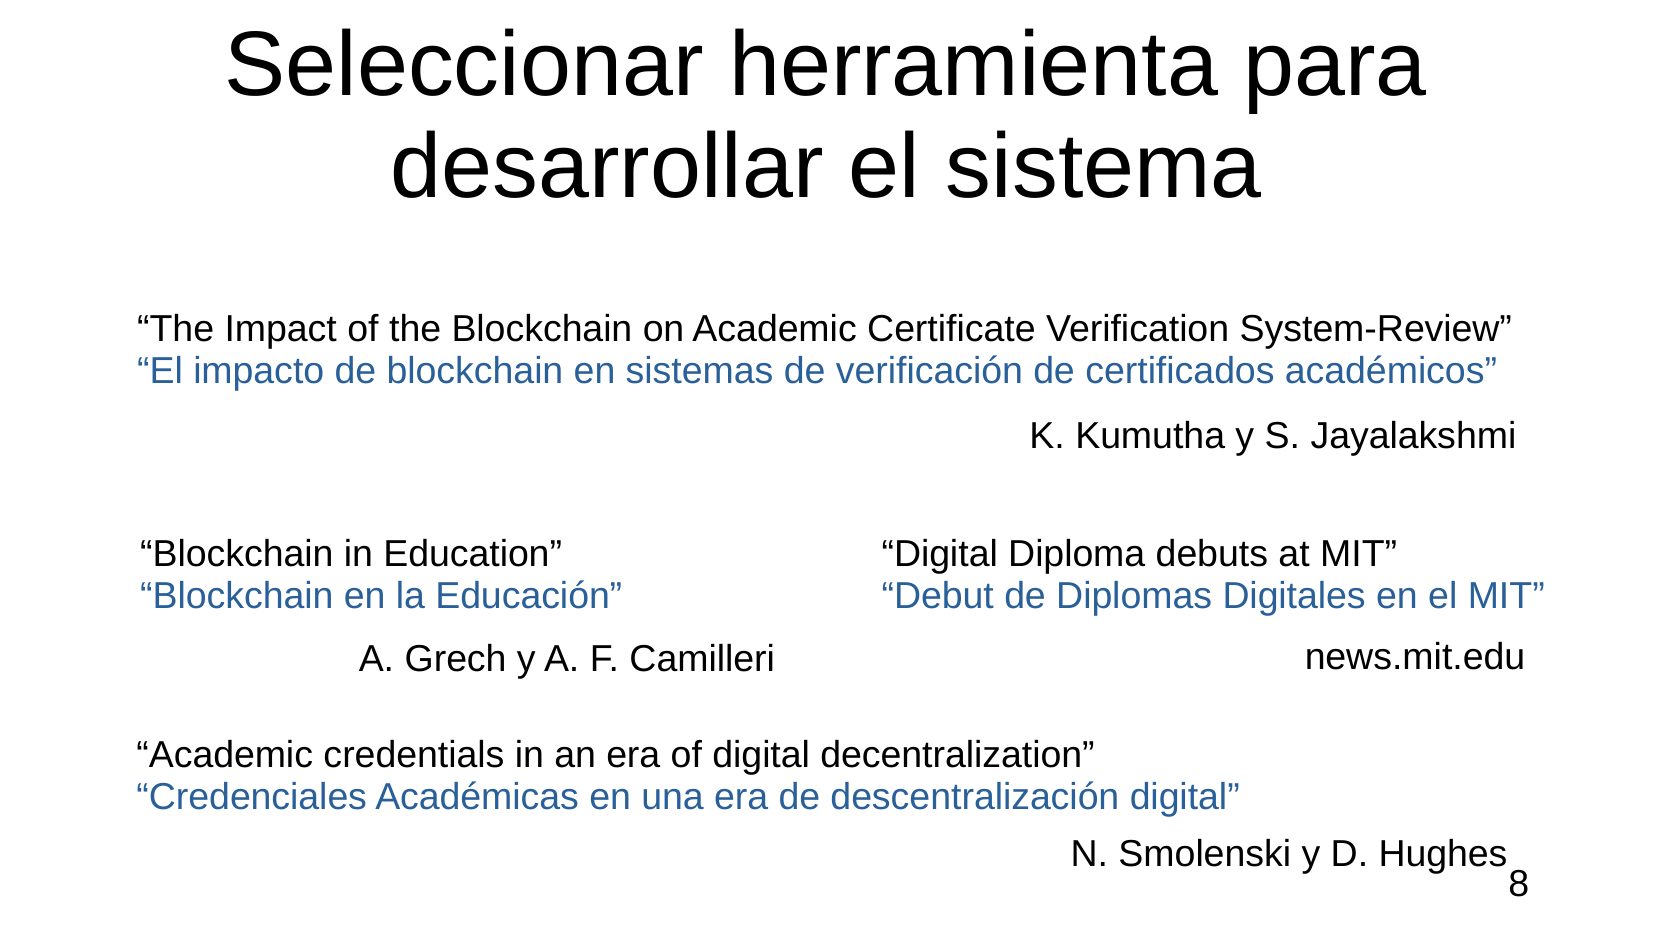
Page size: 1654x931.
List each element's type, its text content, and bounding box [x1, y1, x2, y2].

text_box “The Impact of the Blockchain on Academic Certificate Verification System-Review” “El impacto de blockchain en sistemas de verificación de certificados académicos” [122, 300, 1535, 399]
text_box “Academic credentials in an era of digital decentralization” “Credenciales Académicas en una era de descentralización digital” [121, 726, 1510, 826]
text_box “Blockchain in Education” “Blockchain en la Educación” [125, 525, 713, 624]
text_box N. Smolenski y D. Hughes [1055, 825, 1523, 882]
text_box <number> [1493, 855, 1654, 931]
title Seleccionar herramienta para desarrollar el sistema [82, 12, 1571, 218]
text_box “Digital Diploma debuts at MIT” “Debut de Diplomas Digitales en el MIT” [866, 525, 1576, 666]
text_box news.mit.edu [1012, 628, 1540, 686]
text_box K. Kumutha y S. Jayalakshmi [1003, 406, 1532, 464]
text_box A. Grech y A. F. Camilleri [262, 630, 790, 688]
